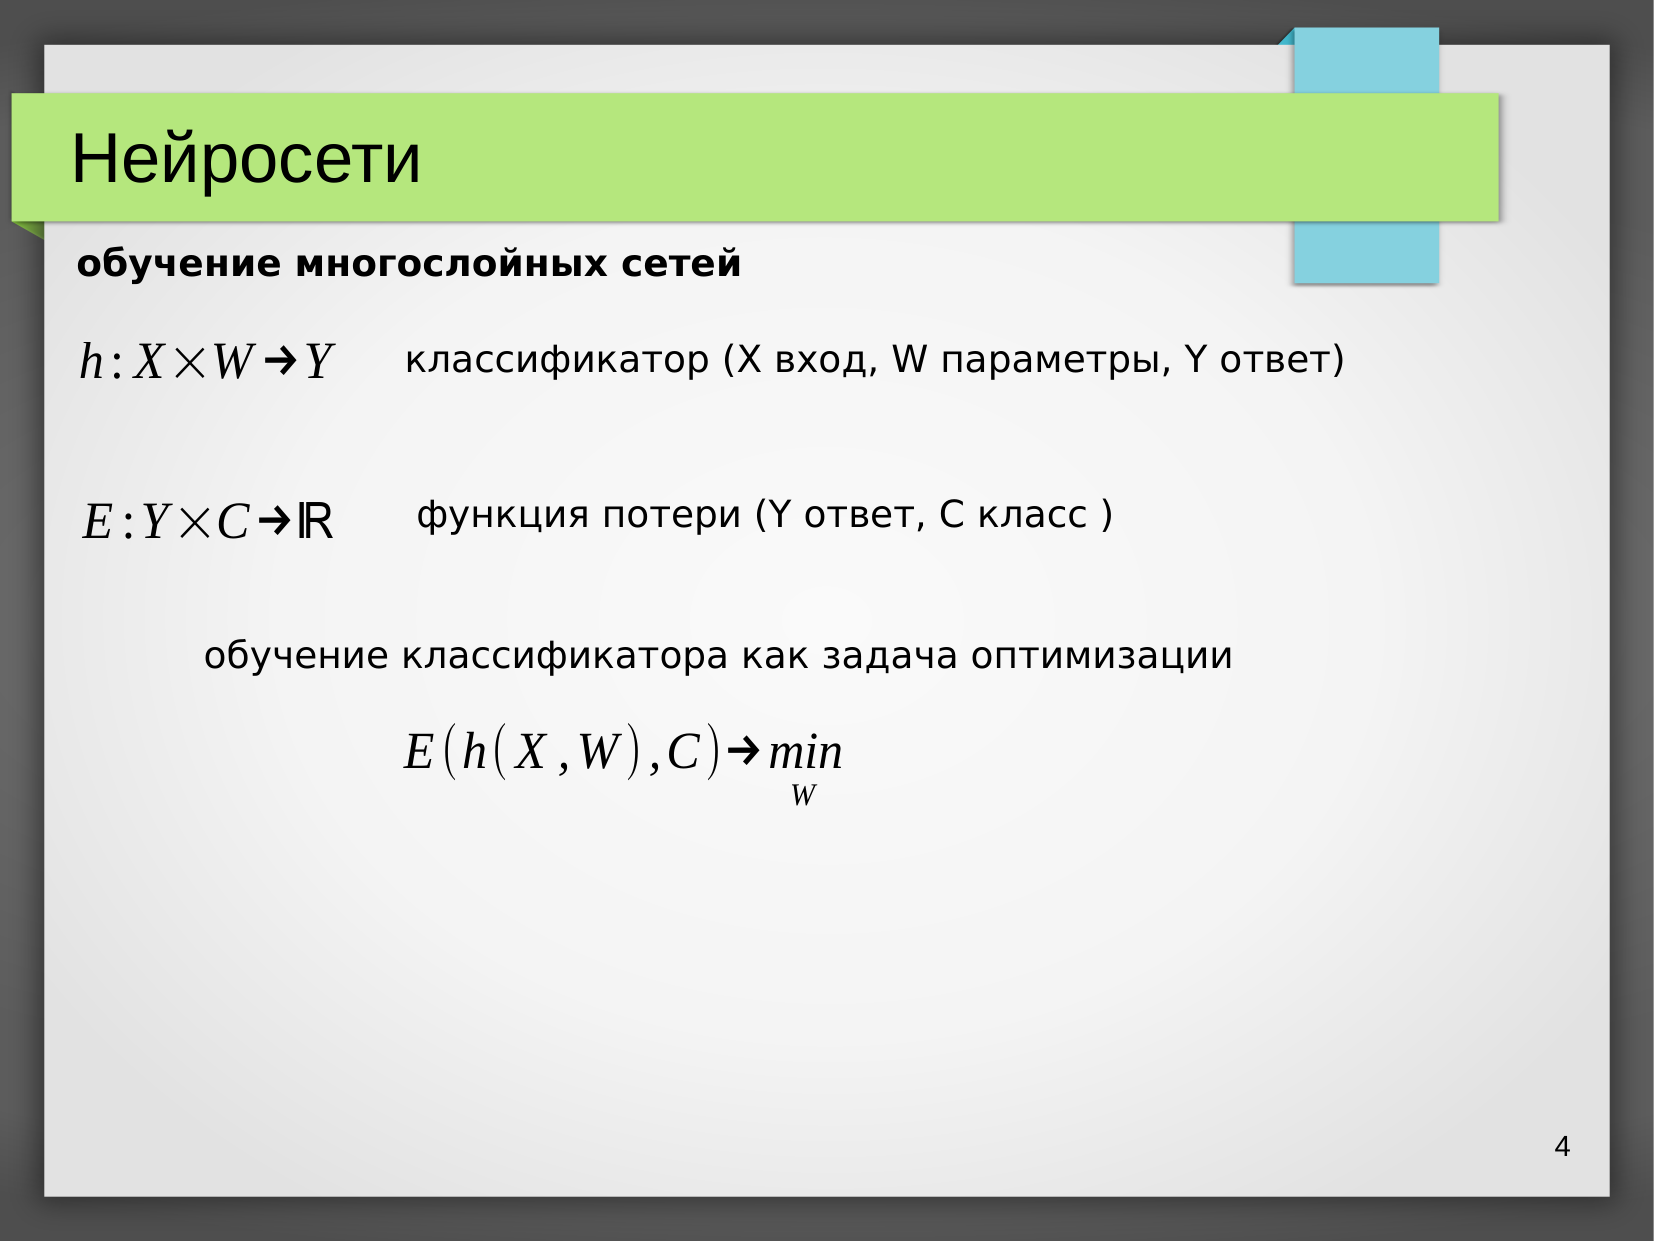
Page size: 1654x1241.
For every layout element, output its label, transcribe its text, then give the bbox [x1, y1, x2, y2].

title Нейросети [70, 118, 1205, 199]
text_box обучение многослойных сетей [61, 234, 969, 293]
text_box классификатор (X вход, W параметры, Y ответ) [389, 330, 1595, 433]
picture [0, 0, 1654, 1241]
text_box функция потери (Y ответ, С класс ) [401, 484, 1134, 544]
chart [394, 720, 851, 817]
chart [73, 502, 343, 556]
chart [70, 342, 344, 395]
text_box обучение классификатора как задача оптимизации [188, 625, 1288, 686]
